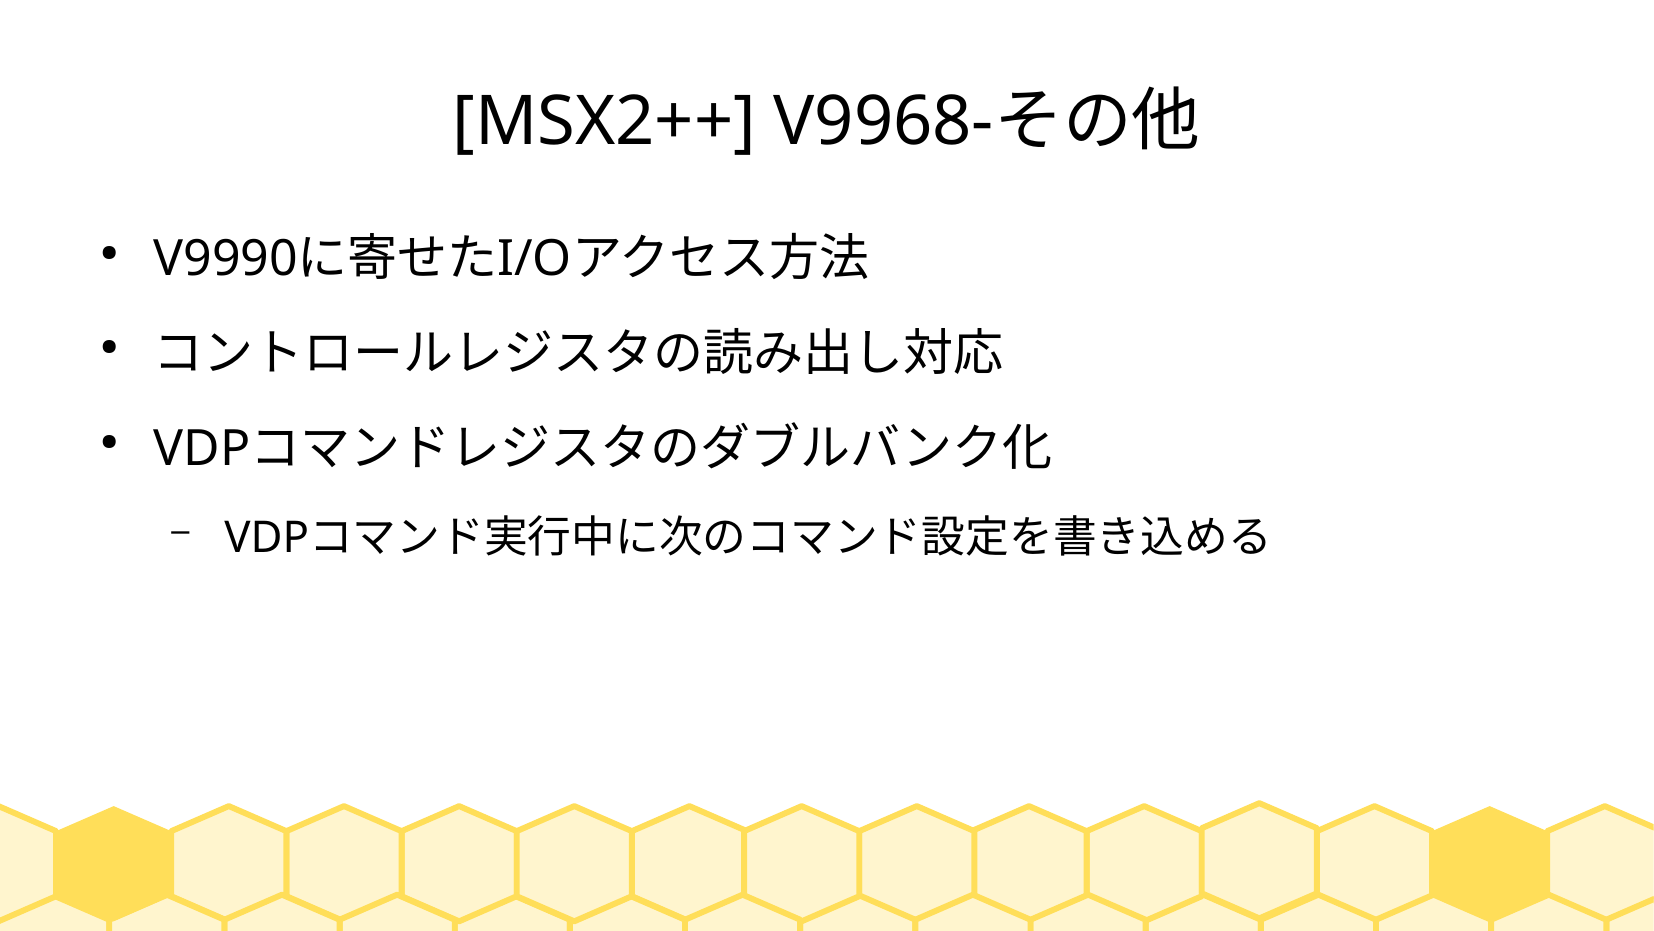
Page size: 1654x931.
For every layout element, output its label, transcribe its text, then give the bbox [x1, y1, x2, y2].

title [MSX2++] V9968-その他 [82, 37, 1571, 193]
list V9990に寄せたI/Oアクセス方法 コントロールレジスタの読み出し対応 VDPコマンドレジスタのダブルバンク化 VDPコマンド実行中に次のコマンド設定を書き込める [82, 217, 1571, 758]
